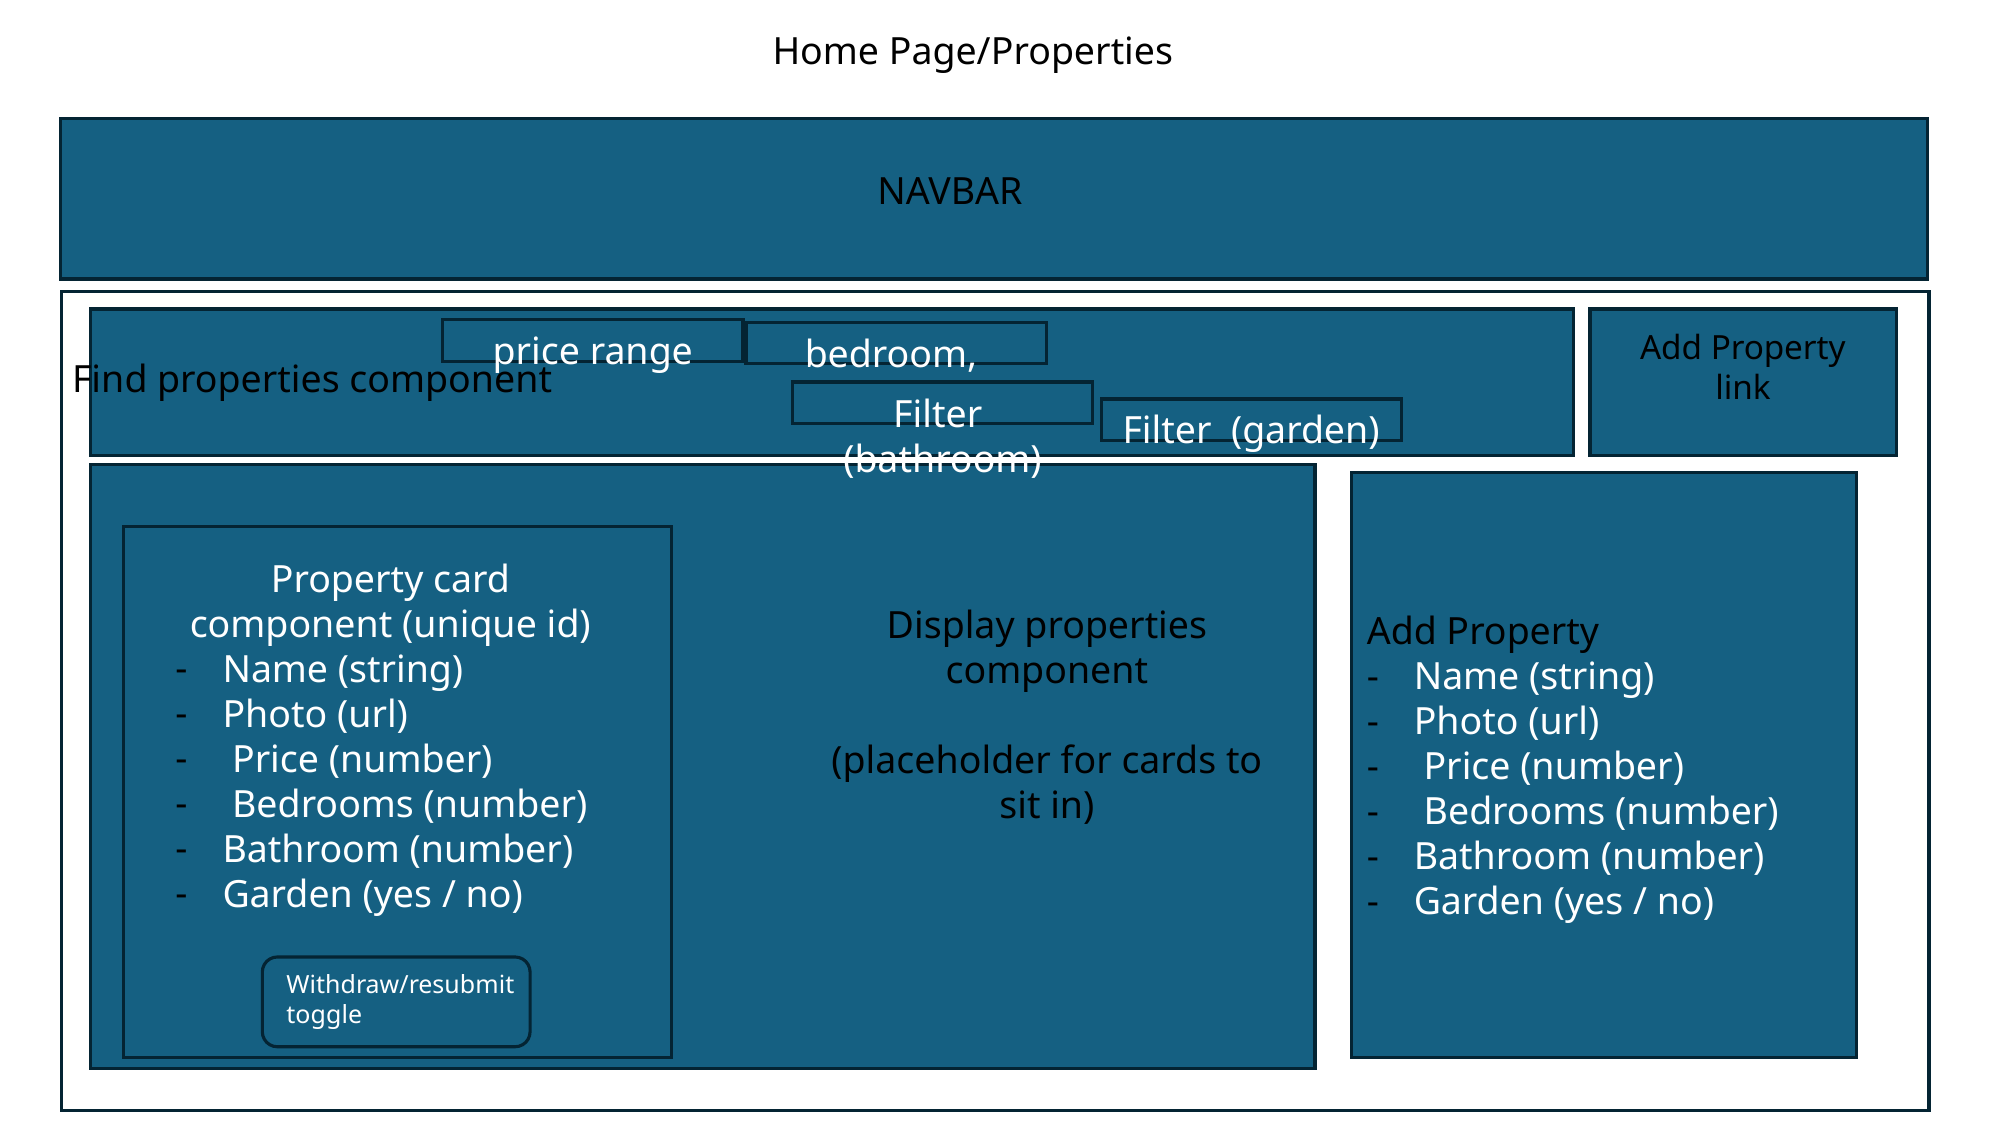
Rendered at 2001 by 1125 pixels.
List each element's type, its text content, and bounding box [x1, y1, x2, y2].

text_box bedroom, [914, 349, 926, 364]
text_box Filter (bathroom) [793, 382, 1093, 424]
text_box bedroom, [746, 322, 1046, 364]
text_box NAVBAR [360, 159, 1540, 221]
text_box [91, 465, 1315, 1069]
text_box bedroom, [853, 349, 865, 364]
text_box [1590, 309, 1896, 455]
text_box bedroom, [810, 349, 822, 364]
text_box [882, 465, 892, 470]
text_box Find properties component [0, 347, 766, 409]
text_box Add Property Name (string) Photo (url) Price (number) Bedrooms (number) Bathroom (number) Garden (yes / no) [1352, 472, 1857, 1057]
text_box [61, 118, 1928, 279]
text_box Home Page/Properties [746, 19, 1201, 81]
text_box bedroom, [891, 349, 903, 364]
text_box Property card component (unique id) Name (string) Photo (url) Price (number) Bedrooms (number) Bathroom (number) Garden (yes / no) [160, 547, 621, 972]
text_box Display properties component (placeholder for cards to sit in) [815, 593, 1279, 836]
text_box [861, 465, 871, 470]
text_box [978, 465, 989, 470]
text_box [91, 309, 1573, 455]
text_box Filter (garden) [1101, 399, 1401, 441]
text_box Add Property link [1617, 319, 1869, 415]
text_box price range [443, 320, 743, 361]
text_box [955, 465, 966, 470]
text_box Withdraw/resubmit toggle [271, 961, 586, 1037]
